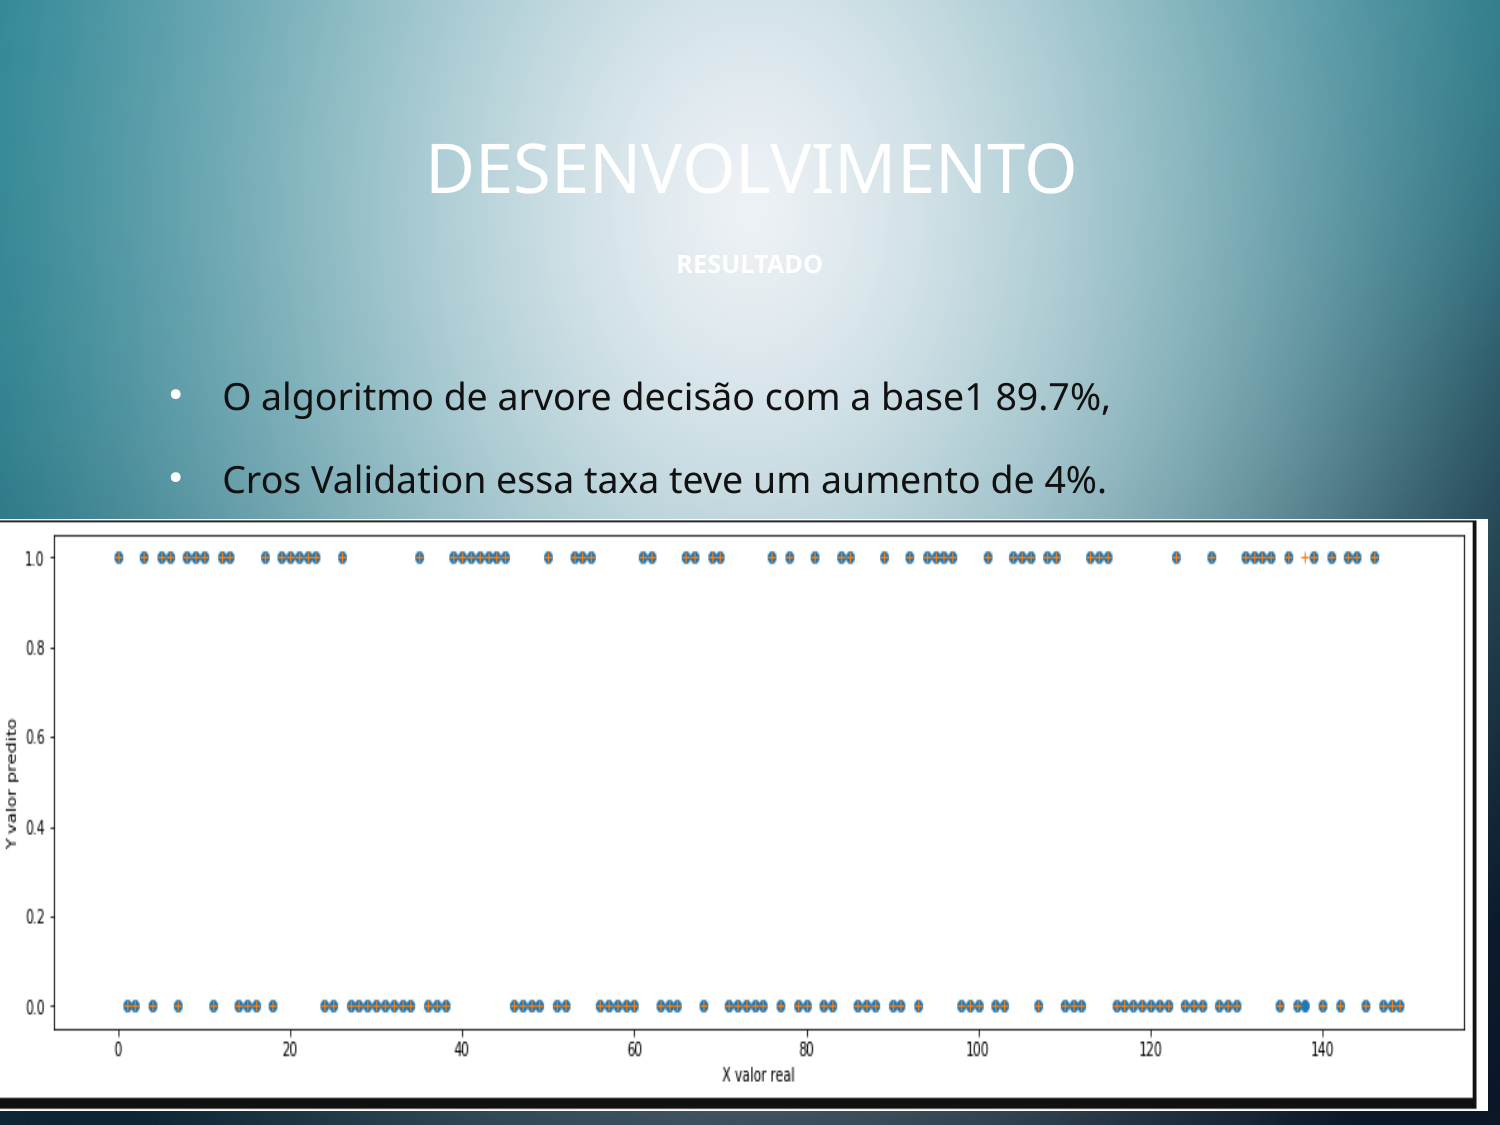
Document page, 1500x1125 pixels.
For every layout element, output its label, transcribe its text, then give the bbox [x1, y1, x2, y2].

title Desenvolvimento [151, 106, 1371, 237]
list O algoritmo de arvore decisão com a base1 89.7%, Cros Validation essa taxa teve um aumento de 4%. [151, 364, 1371, 519]
title Resultado [140, 216, 1360, 317]
picture [0, 0, 1500, 1125]
